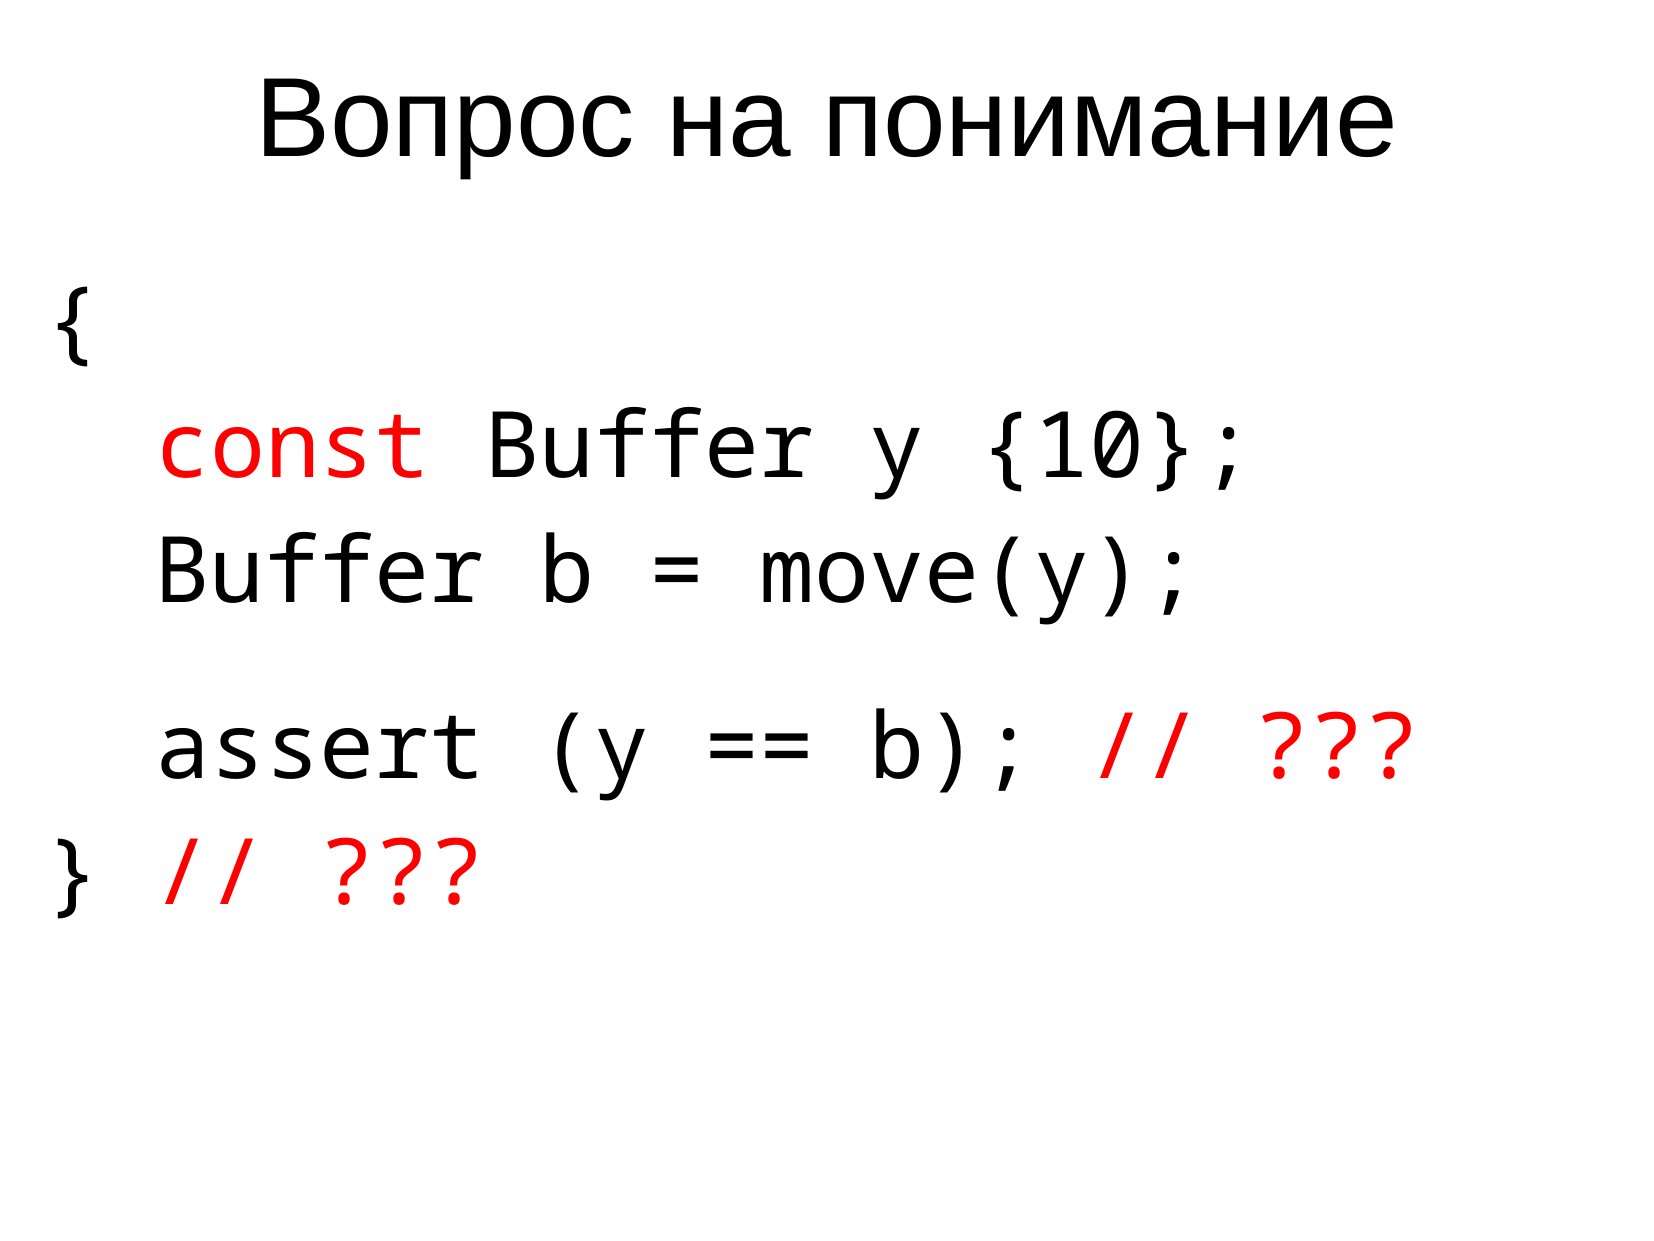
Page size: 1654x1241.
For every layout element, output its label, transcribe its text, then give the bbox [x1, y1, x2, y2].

title Вопрос на понимание [82, 13, 1571, 222]
list { const Buffer y {10}; Buffer b = move(y); assert (y == b); // ??? } // ??? [45, 255, 1583, 1186]
